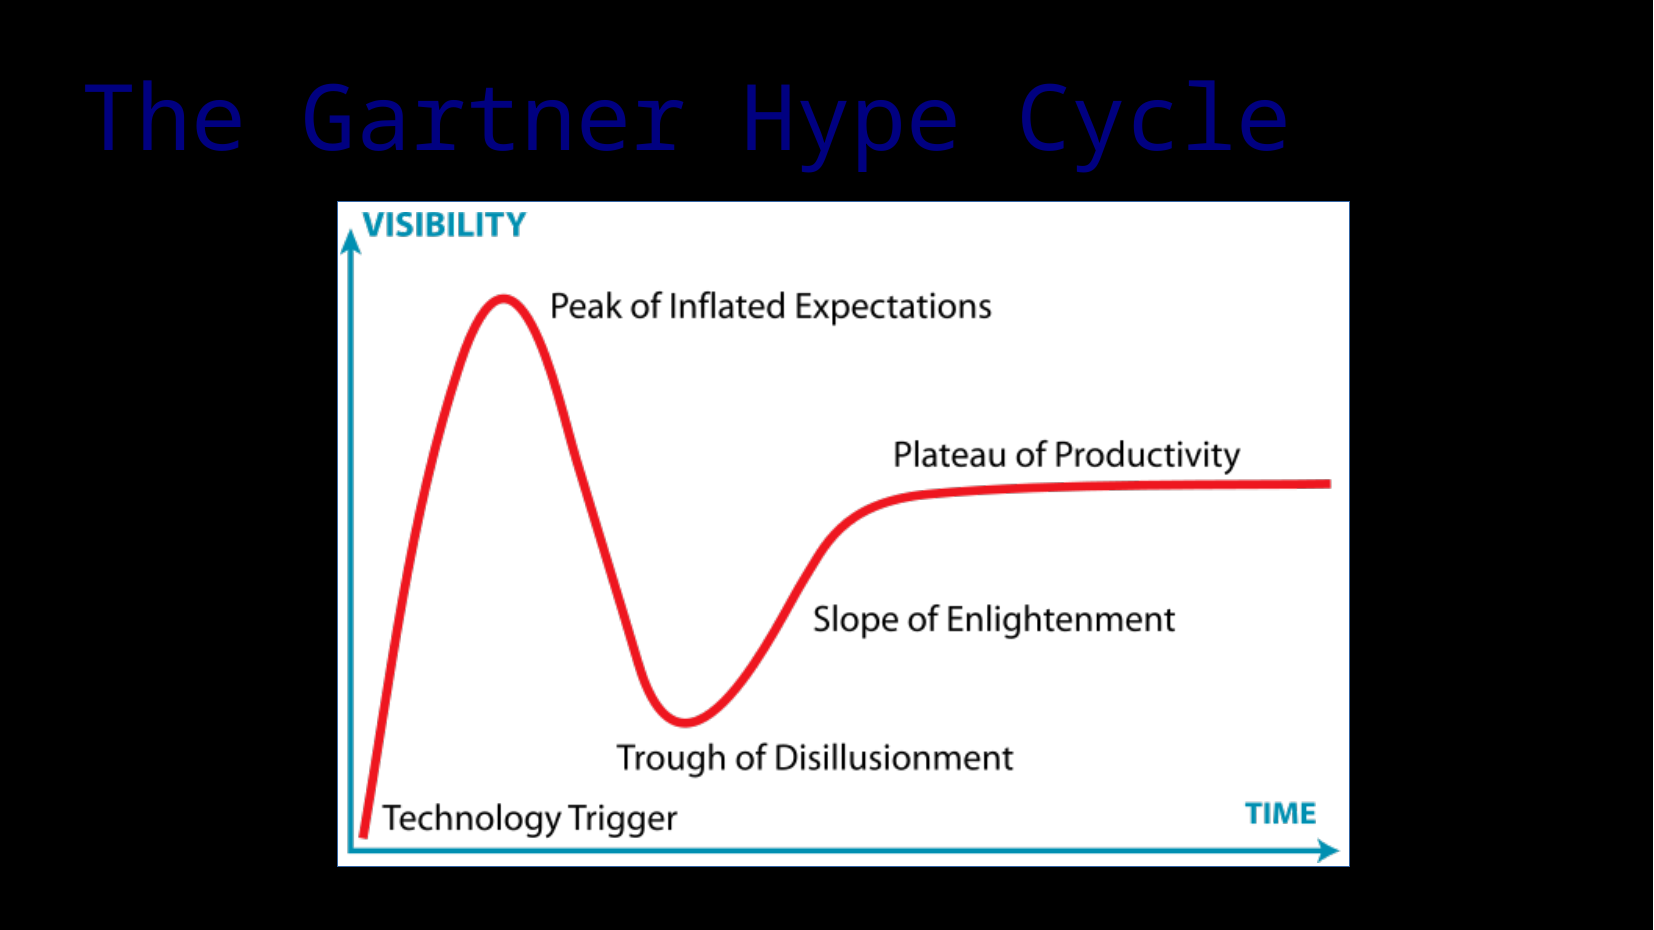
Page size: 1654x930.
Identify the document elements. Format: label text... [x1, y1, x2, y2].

picture [340, 212, 1341, 863]
text_box [337, 201, 1350, 867]
title The Gartner Hype Cycle [81, 37, 1569, 193]
